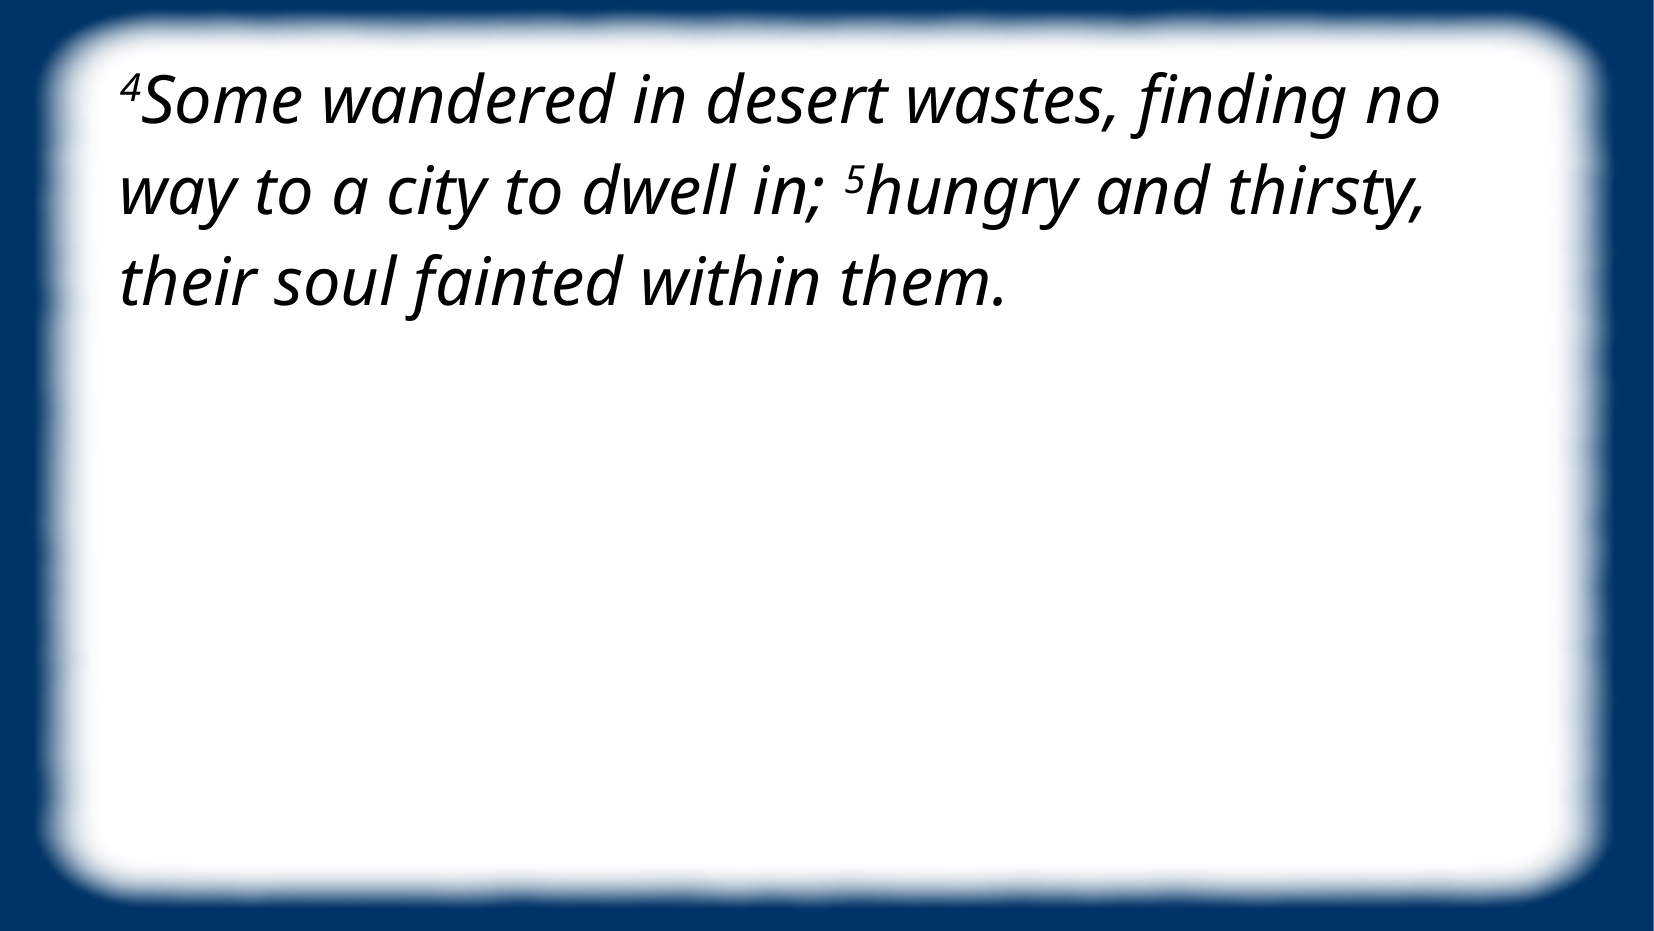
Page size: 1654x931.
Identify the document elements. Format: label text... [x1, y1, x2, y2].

picture [0, 0, 1654, 931]
text_box 4Some wandered in desert wastes, finding no way to a city to dwell in; 5hungry and thirsty, their soul fainted within them. [105, 45, 1546, 327]
